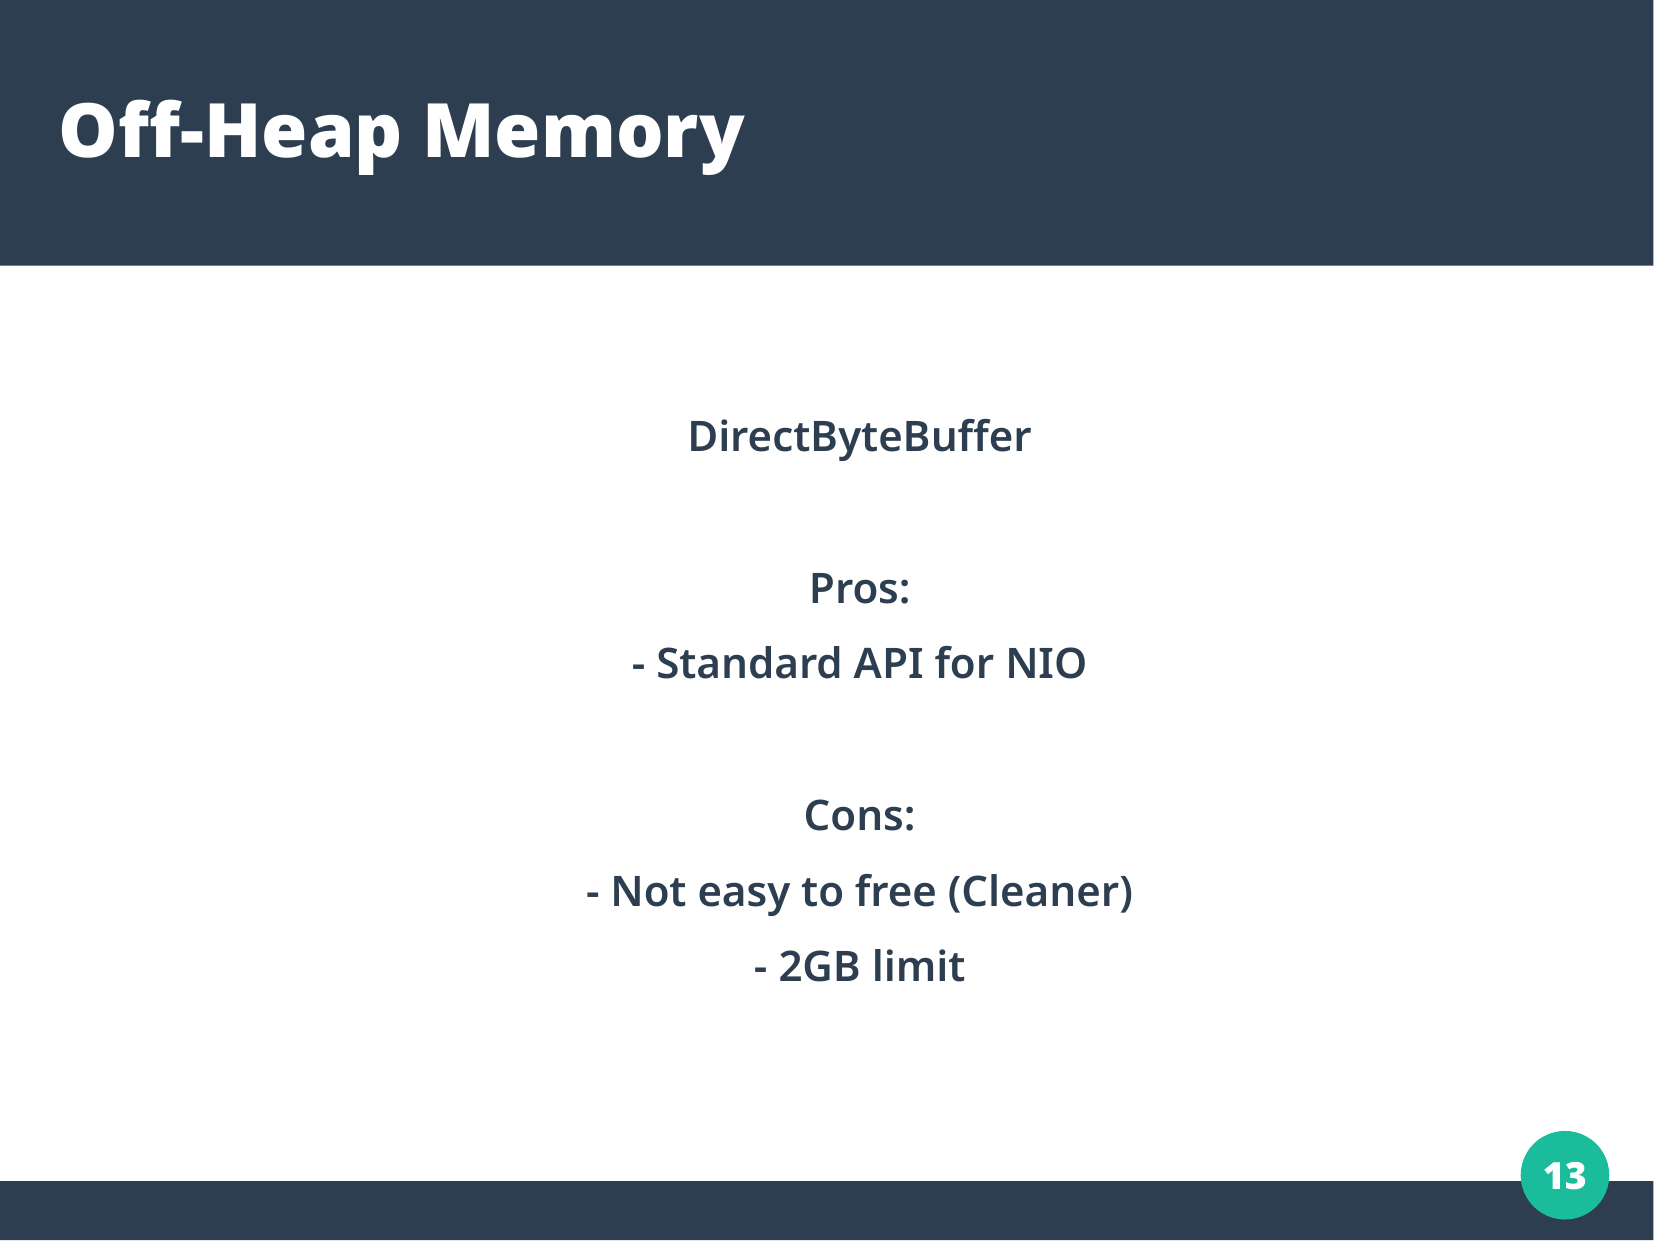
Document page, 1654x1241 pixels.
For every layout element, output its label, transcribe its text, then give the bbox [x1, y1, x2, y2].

title Off-Heap Memory [59, 49, 1595, 207]
list DirectByteBuffer Pros: - Standard API for NIO Cons: - Not easy to free (Cleaner) - 2GB limit [69, 255, 1606, 1006]
